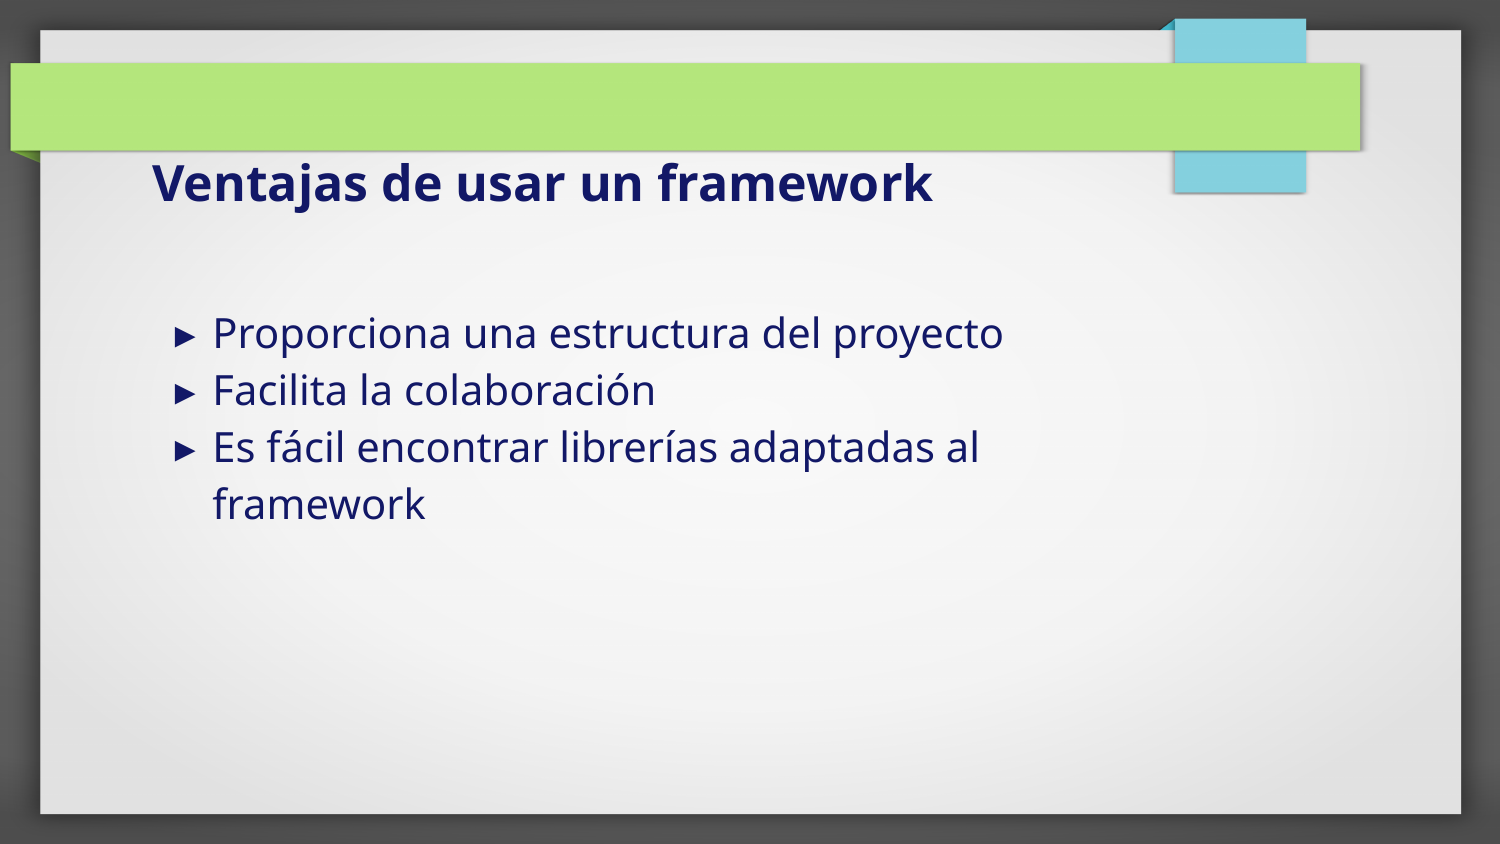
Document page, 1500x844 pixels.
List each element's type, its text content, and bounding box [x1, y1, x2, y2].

picture [0, 0, 1500, 844]
title Ventajas de usar un framework [137, 146, 1011, 227]
list Proporciona una estructura del proyecto Facilita la colaboración Es fácil encontrar librerías adaptadas al framework [137, 246, 1011, 538]
